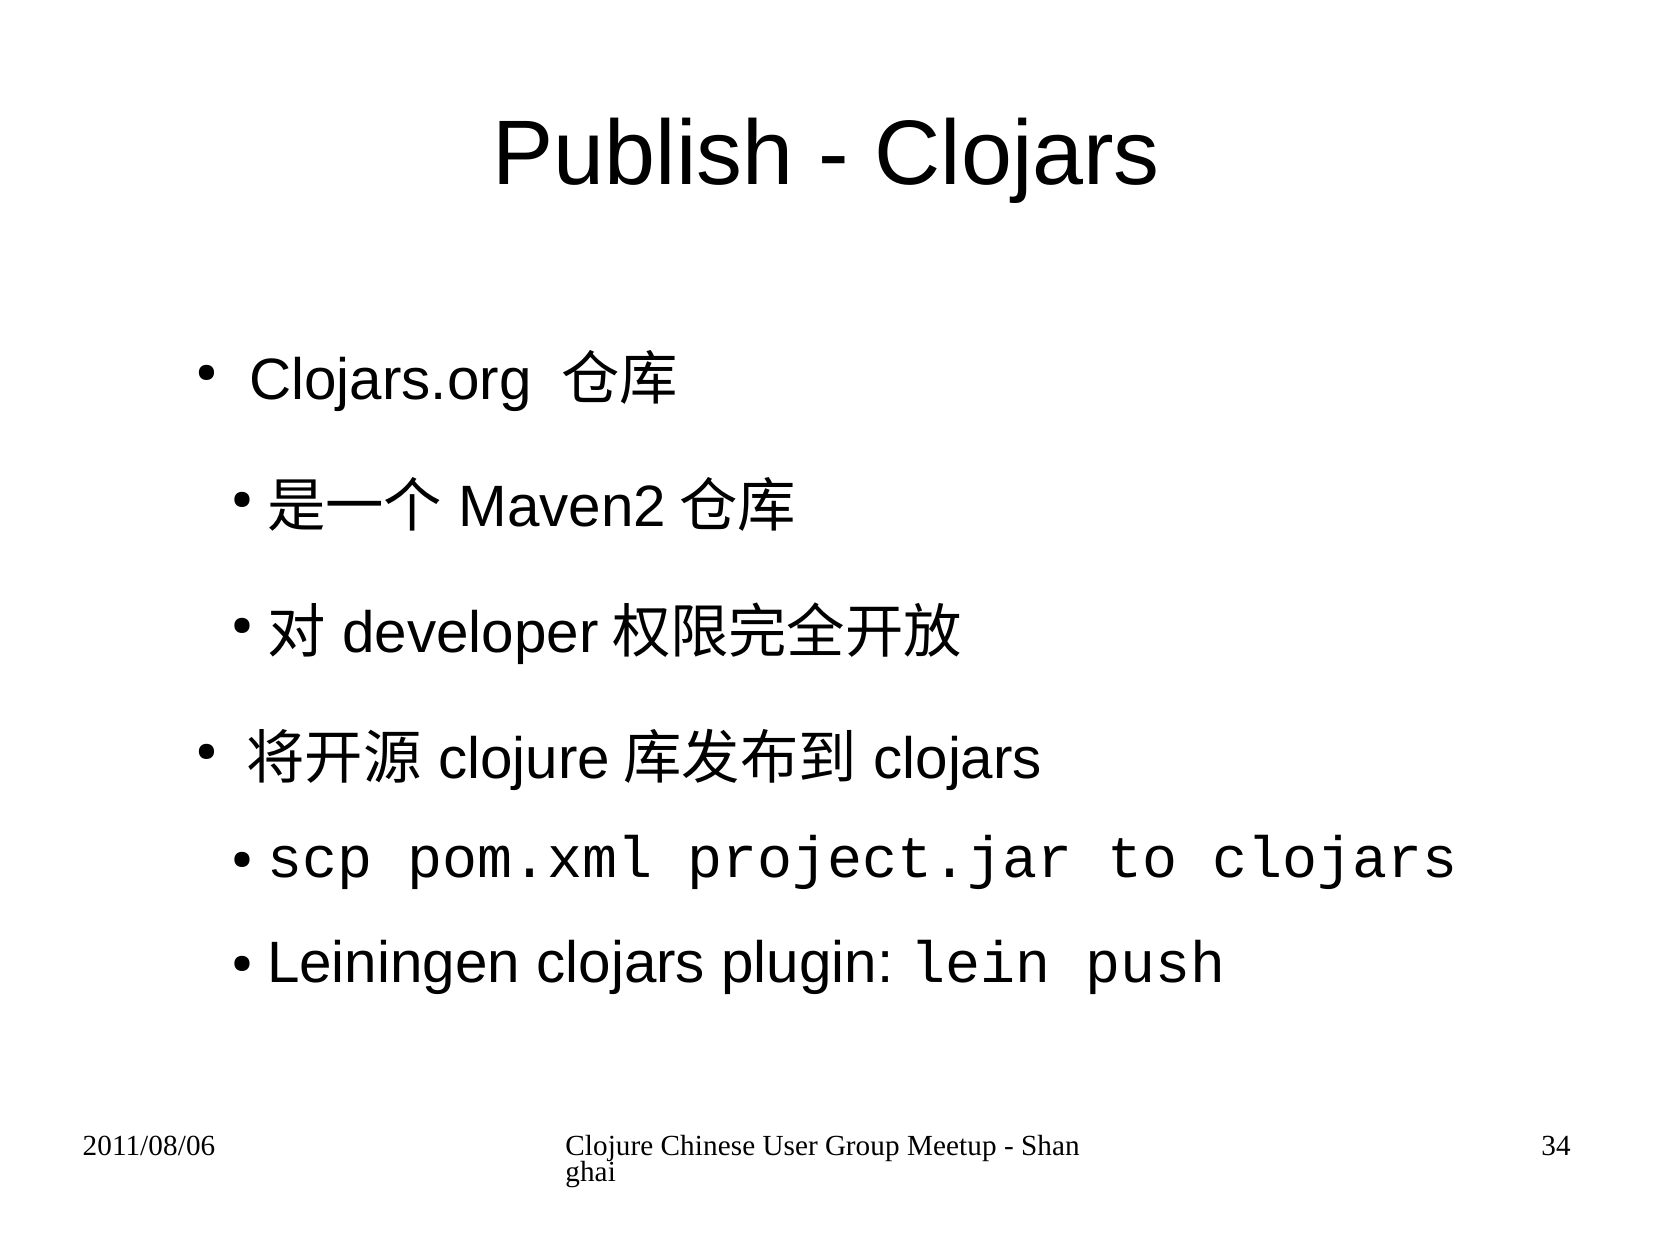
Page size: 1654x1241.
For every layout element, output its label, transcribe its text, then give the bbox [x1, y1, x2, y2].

subtitle Clojars.org 仓库 是一个Maven2仓库 对developer权限完全开放 将开源clojure库发布到clojars scp pom.xml project.jar to clojars Leiningen clojars plugin: lein push [82, 290, 1571, 1109]
title Publish - Clojars [82, 49, 1571, 257]
